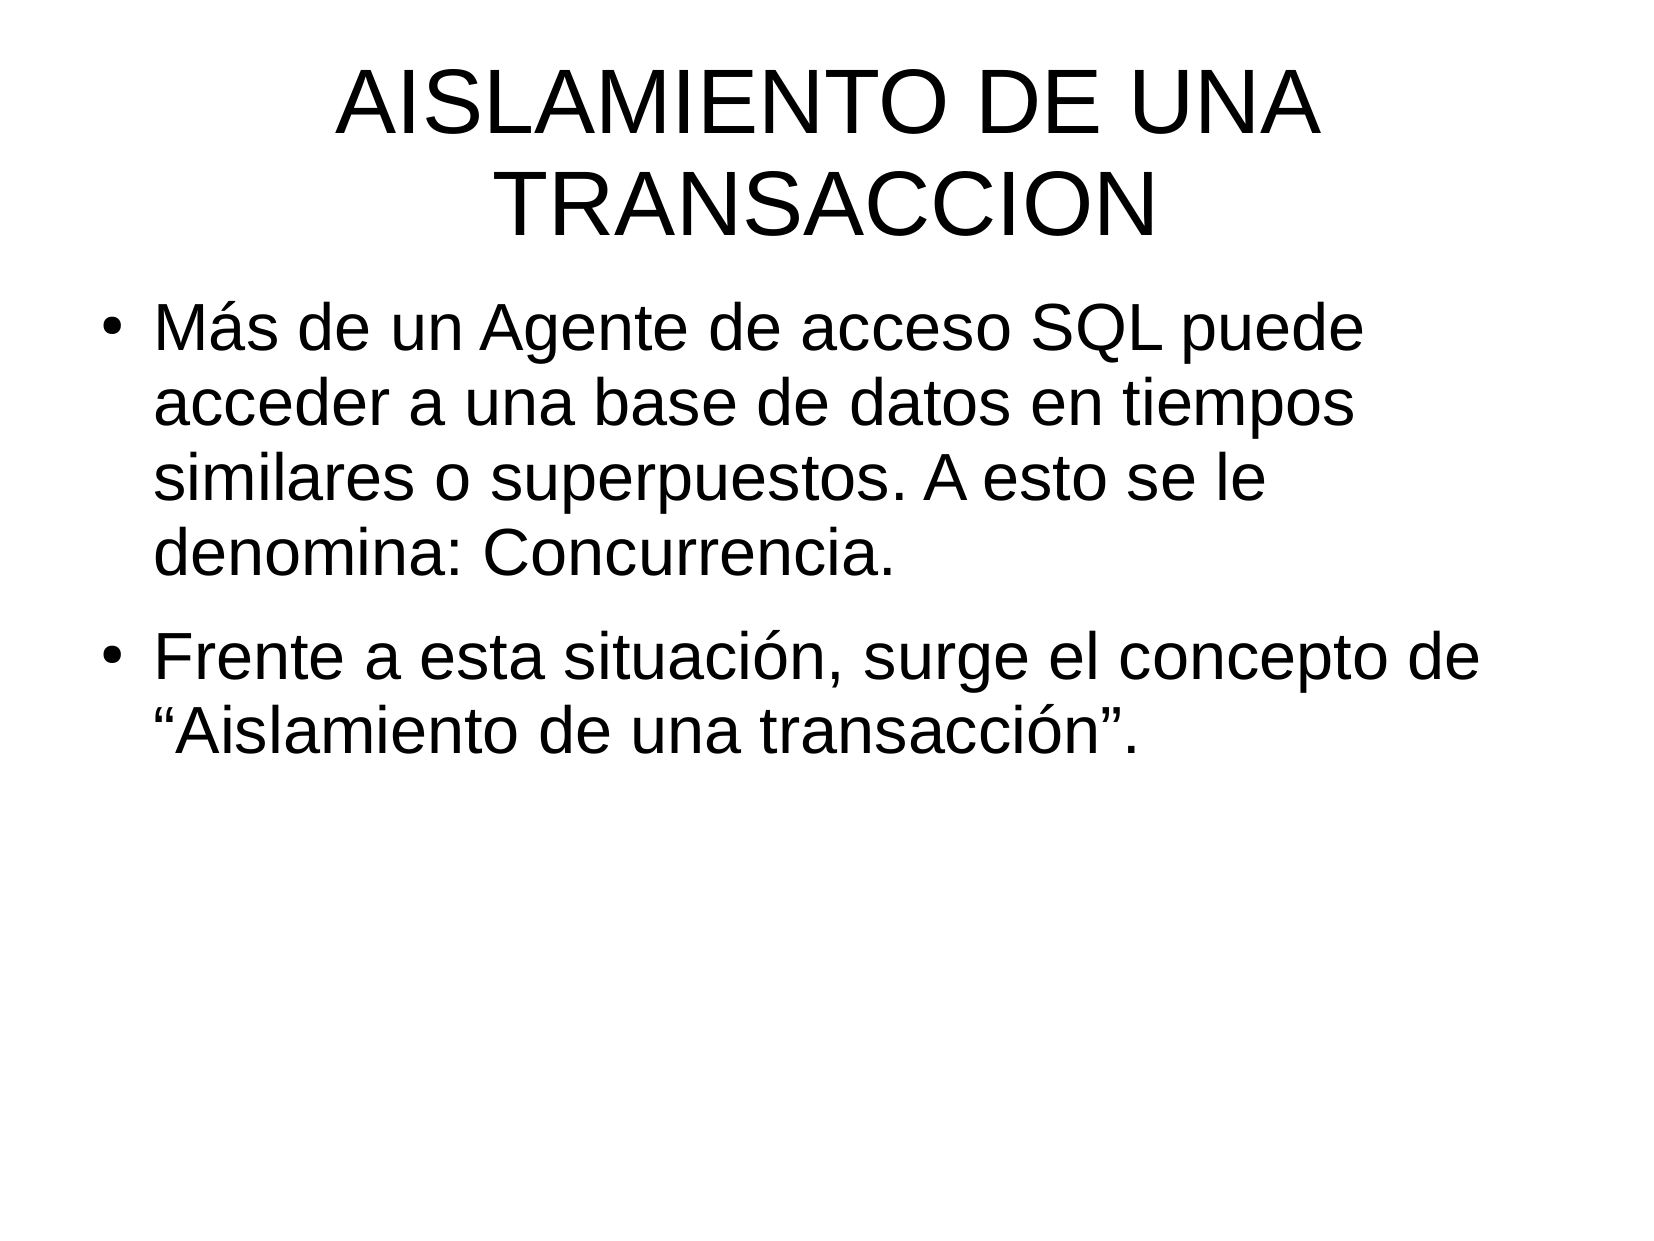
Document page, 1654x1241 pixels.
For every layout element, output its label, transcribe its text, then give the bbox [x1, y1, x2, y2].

list Más de un Agente de acceso SQL puede acceder a una base de datos en tiempos similares o superpuestos. A esto se le denomina: Concurrencia. Frente a esta situación, surge el concepto de “Aislamiento de una transacción”. [82, 290, 1571, 1109]
title AISLAMIENTO DE UNA TRANSACCION [82, 49, 1571, 257]
